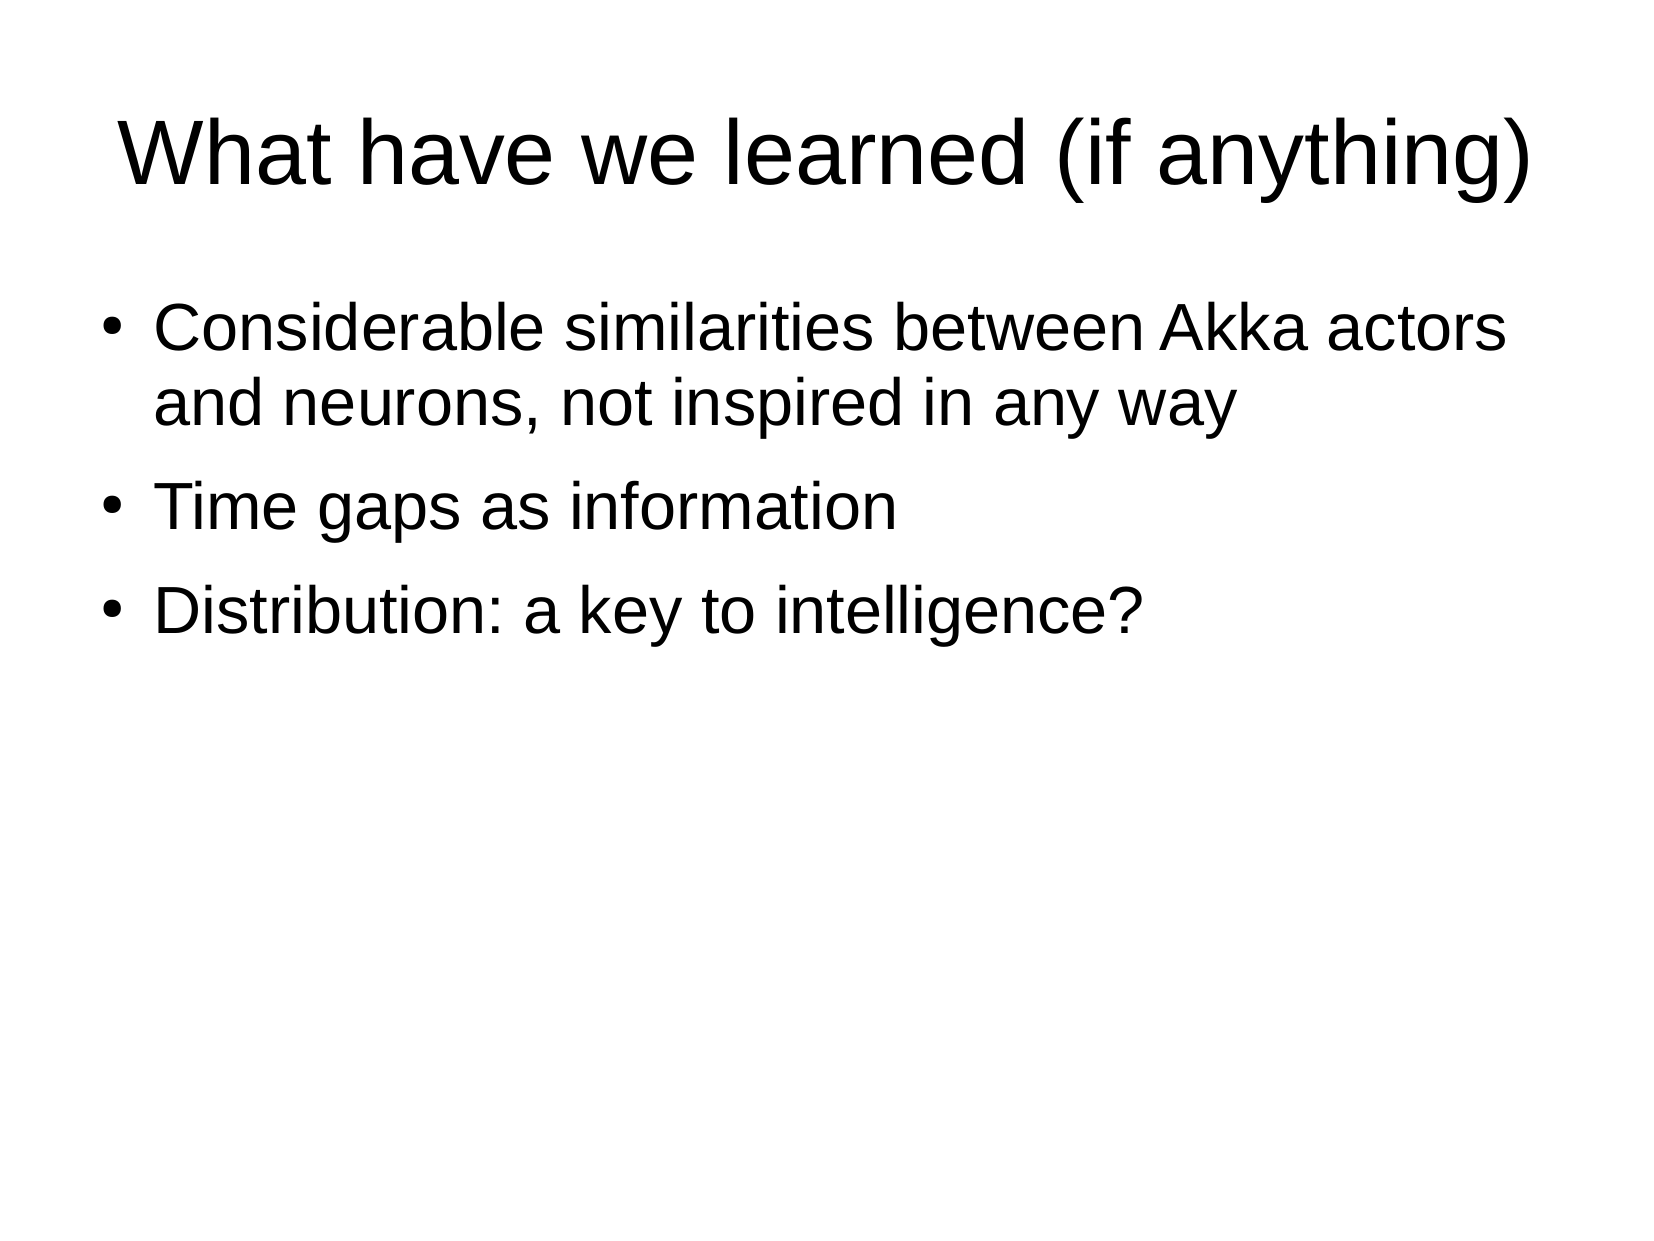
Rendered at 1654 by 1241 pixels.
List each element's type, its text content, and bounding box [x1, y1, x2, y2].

list Considerable similarities between Akka actors and neurons, not inspired in any way Time gaps as information Distribution: a key to intelligence? [82, 290, 1571, 1010]
title What have we learned (if anything) [82, 49, 1571, 257]
